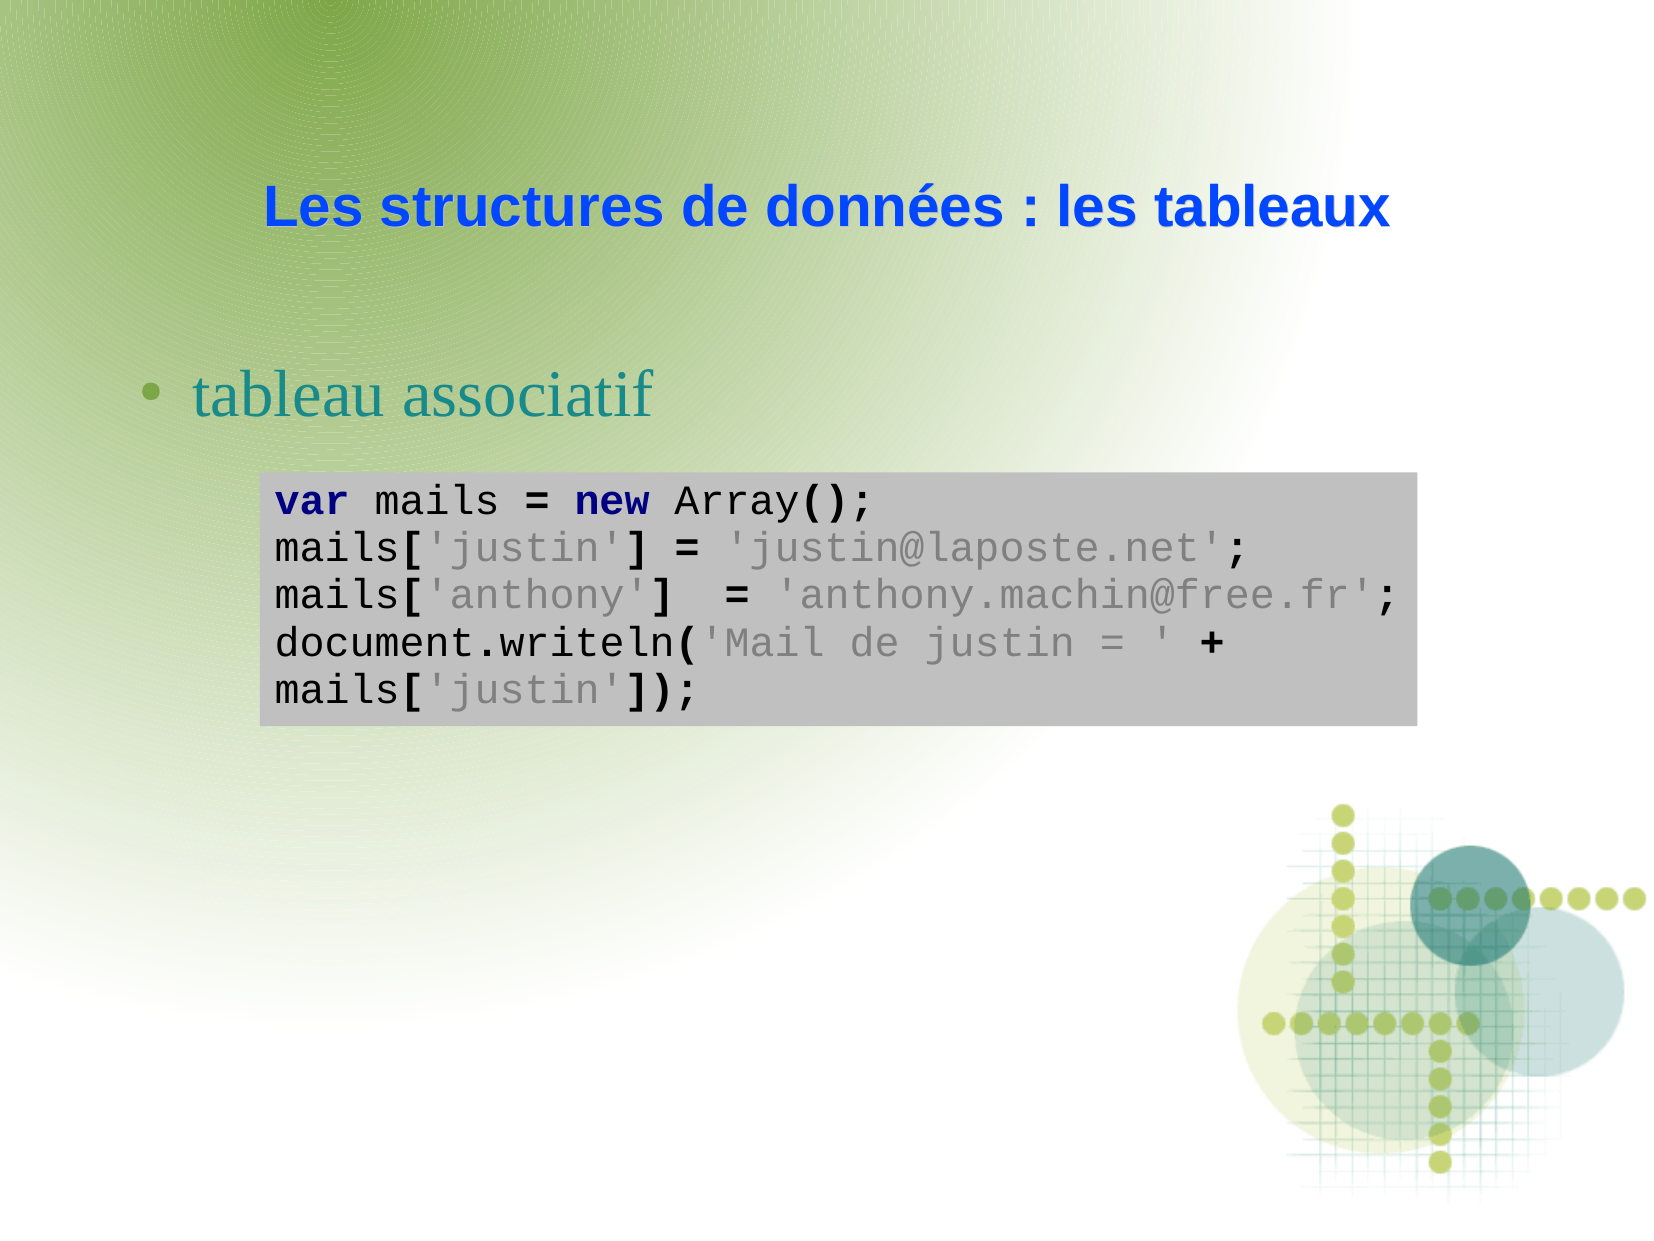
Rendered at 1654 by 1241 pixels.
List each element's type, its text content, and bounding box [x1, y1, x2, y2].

text_box var mails = new Array(); mails['justin'] = 'justin@laposte.net'; mails['anthony'] = 'anthony.machin@free.fr'; document.writeln('Mail de justin = ' + mails['justin']); [259, 472, 1418, 727]
picture [1224, 792, 1654, 1211]
list tableau associatif [121, 356, 1534, 431]
title Les structures de données : les tableaux [121, 102, 1534, 310]
